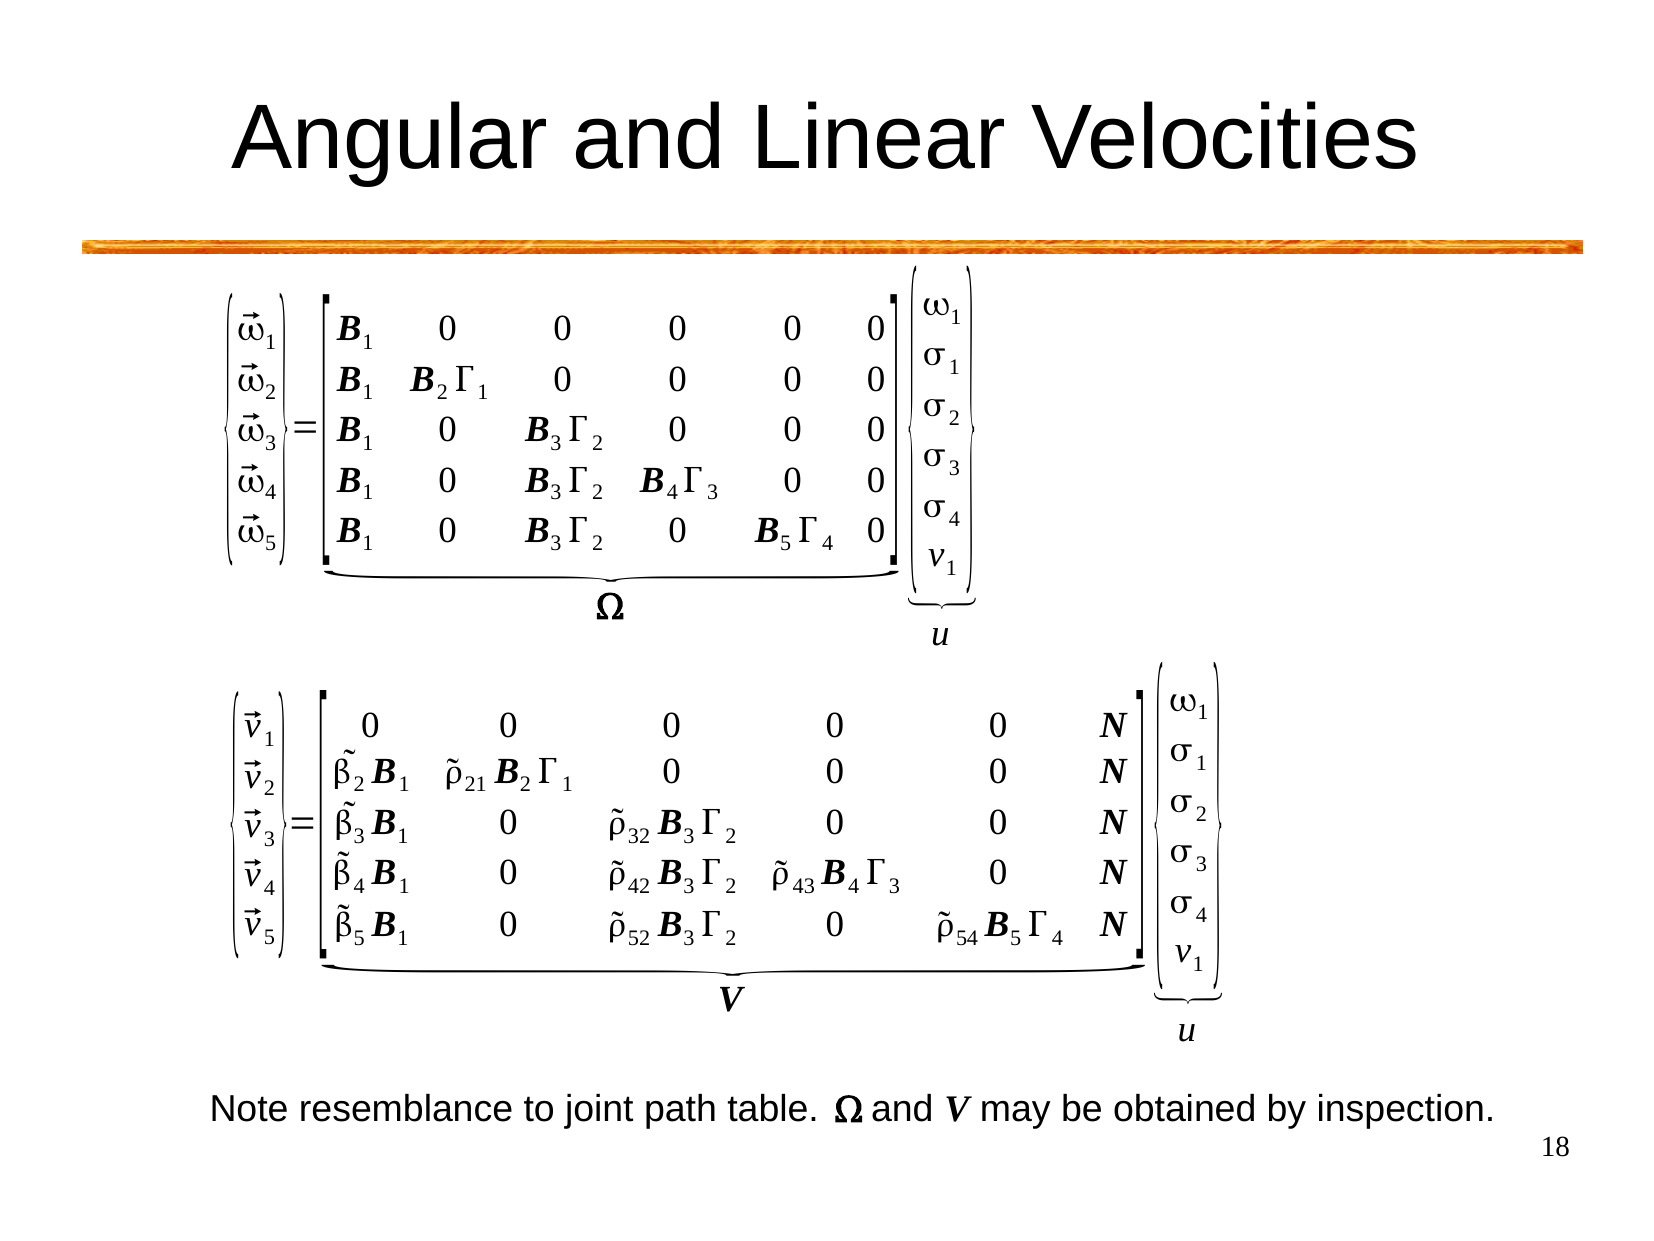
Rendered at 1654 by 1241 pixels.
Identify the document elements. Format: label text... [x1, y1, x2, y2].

picture [82, 240, 1583, 254]
title Angular and Linear Velocities [82, 49, 1571, 226]
text_box Note resemblance to joint path table. and V may be obtained by inspection. [194, 1080, 1515, 1138]
chart [217, 263, 986, 654]
chart [827, 1088, 872, 1131]
chart [223, 658, 1233, 1049]
